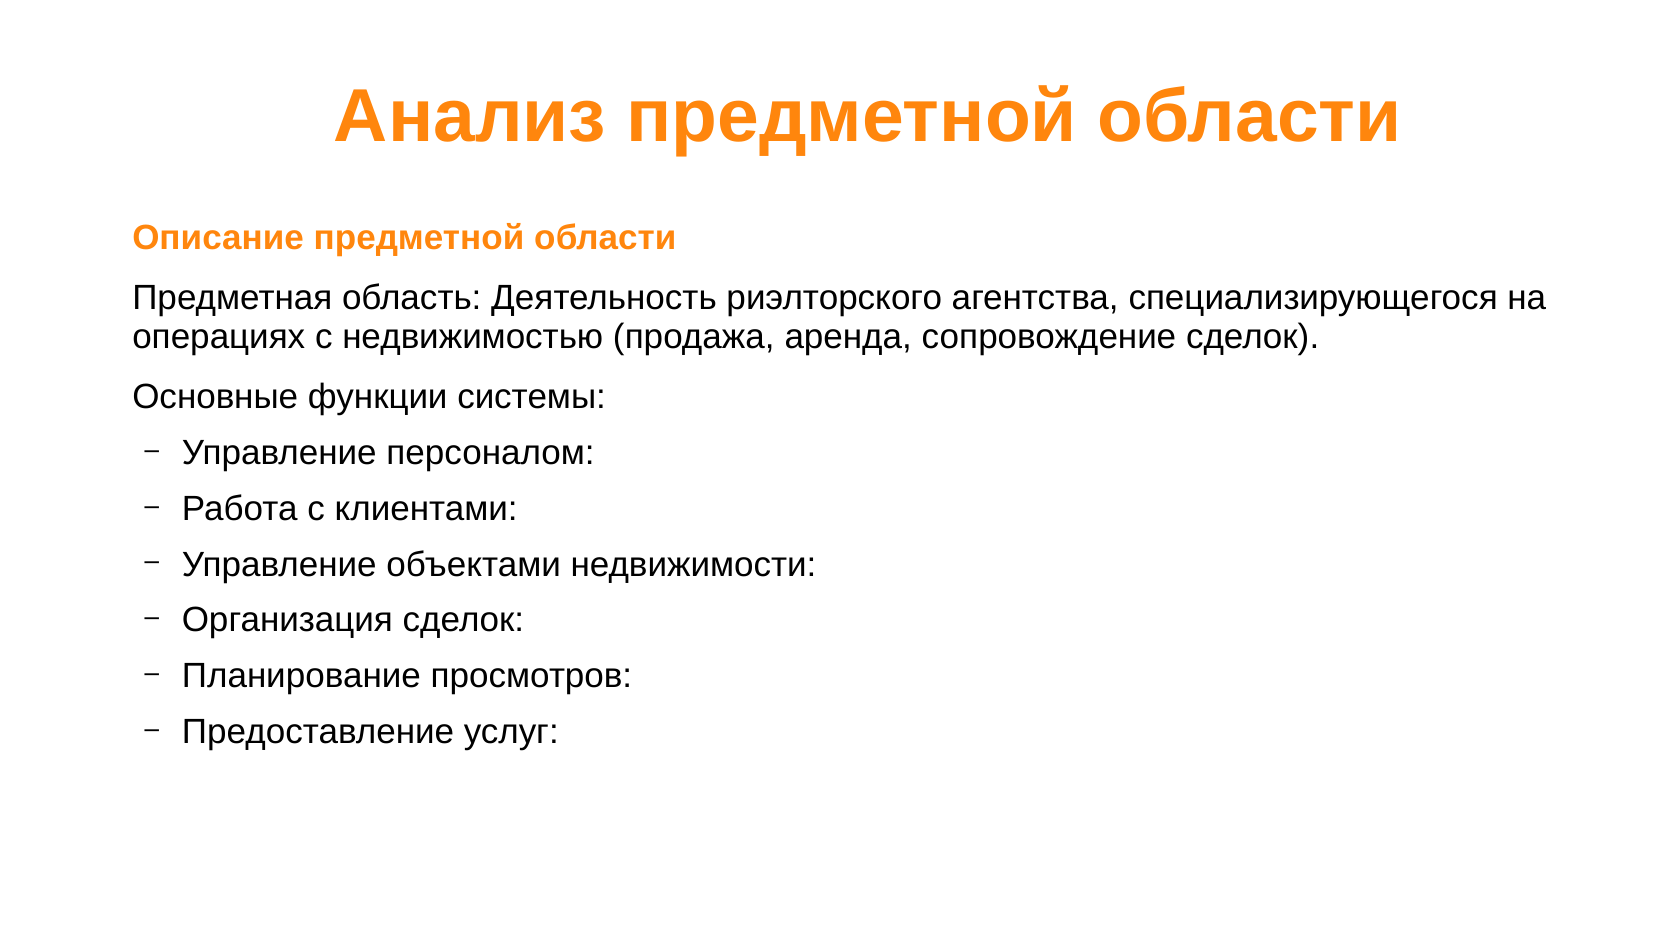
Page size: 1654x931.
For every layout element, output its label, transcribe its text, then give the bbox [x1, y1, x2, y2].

list Описание предметной области Предметная область: Деятельность риэлторского агентства, специализирующегося на операциях с недвижимостью (продажа, аренда, сопровождение сделок). Основные функции системы: Управление персоналом: Работа с клиентами: Управление объектами недвижимости: Организация сделок: Планирование просмотров: Предоставление услуг: [82, 217, 1571, 758]
title Анализ предметной области [289, 12, 1447, 217]
